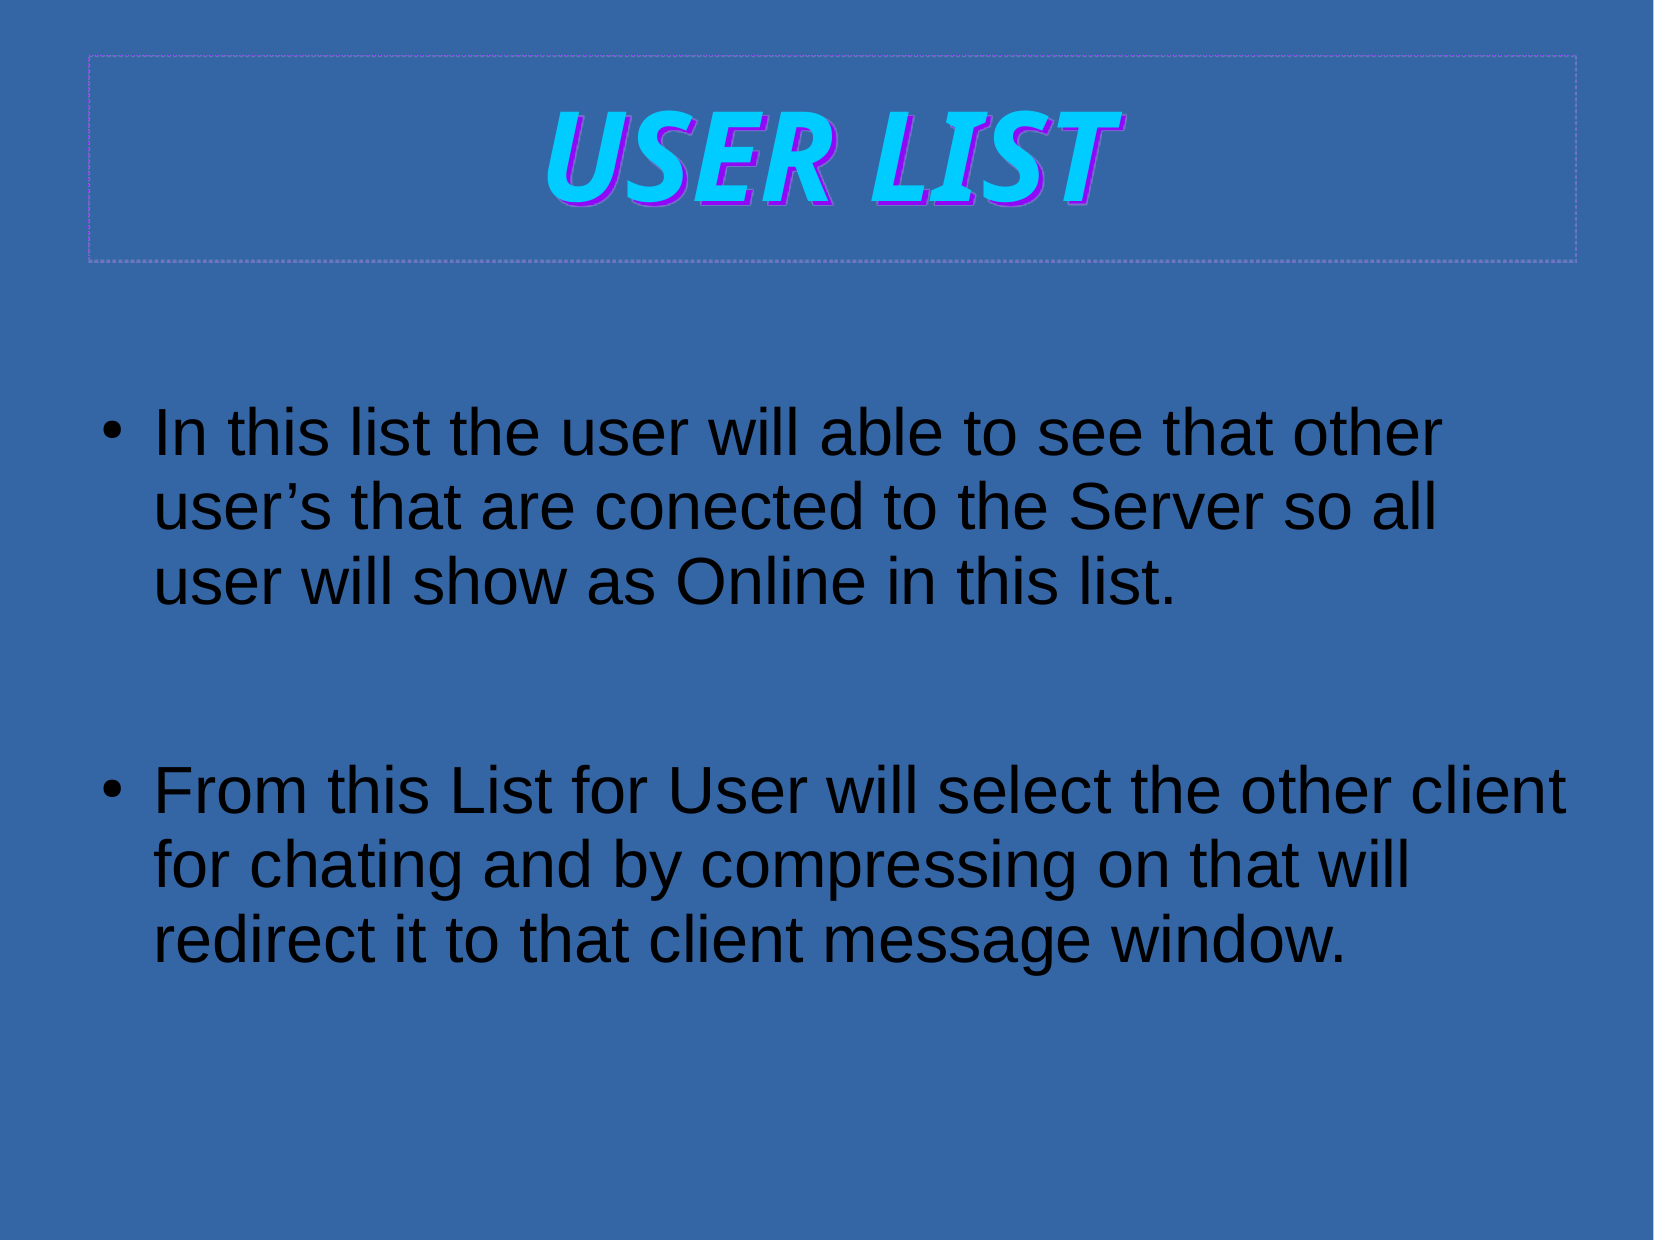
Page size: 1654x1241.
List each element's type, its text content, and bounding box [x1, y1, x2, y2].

list In this list the user will able to see that other user’s that are conected to the Server so all user will show as Online in this list. From this List for User will select the other client for chating and by compressing on that will redirect it to that client message window. [82, 290, 1571, 1010]
title User List [82, 49, 1571, 257]
